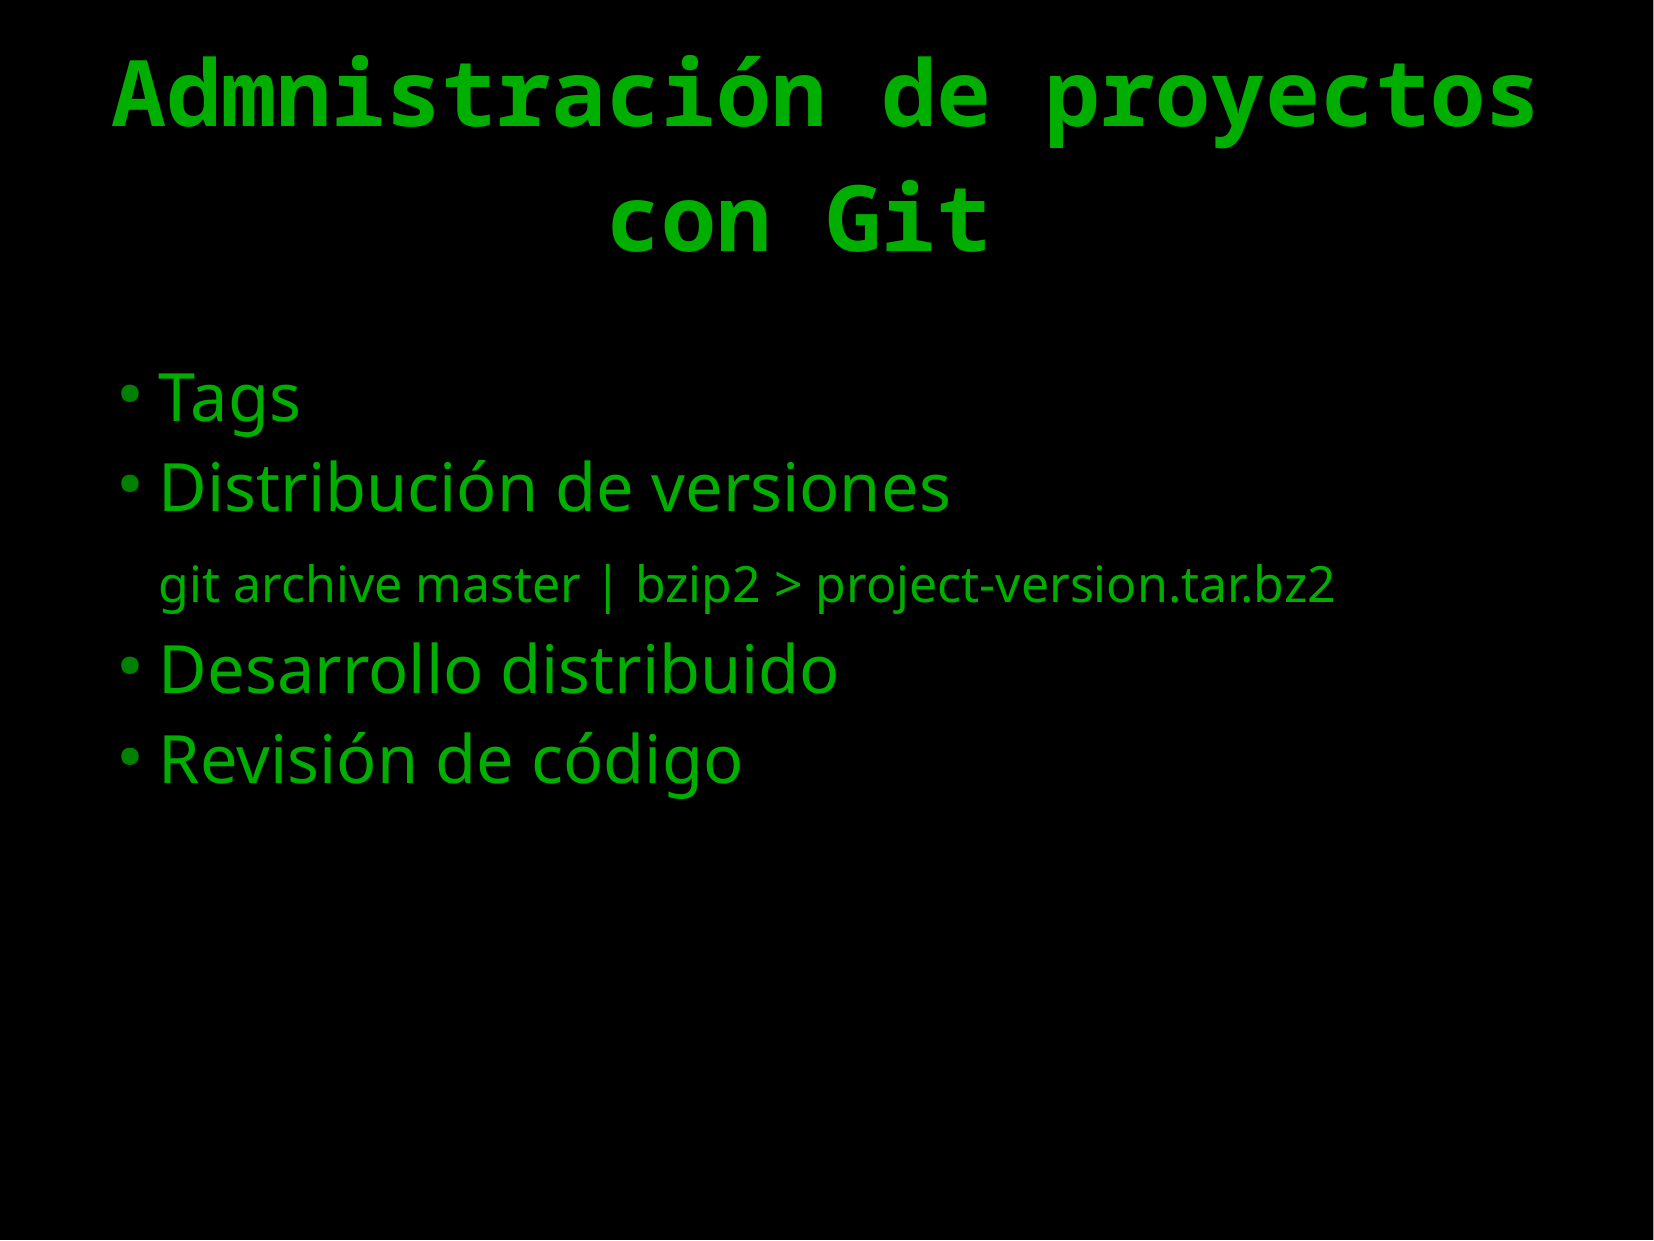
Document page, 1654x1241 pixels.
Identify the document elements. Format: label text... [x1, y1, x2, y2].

text_box Tags Distribución de versiones git archive master | bzip2 > project-version.tar.bz2 Desarrollo distribuido Revisión de código [118, 289, 1607, 1046]
title Admnistración de proyectos con Git [82, 43, 1571, 263]
